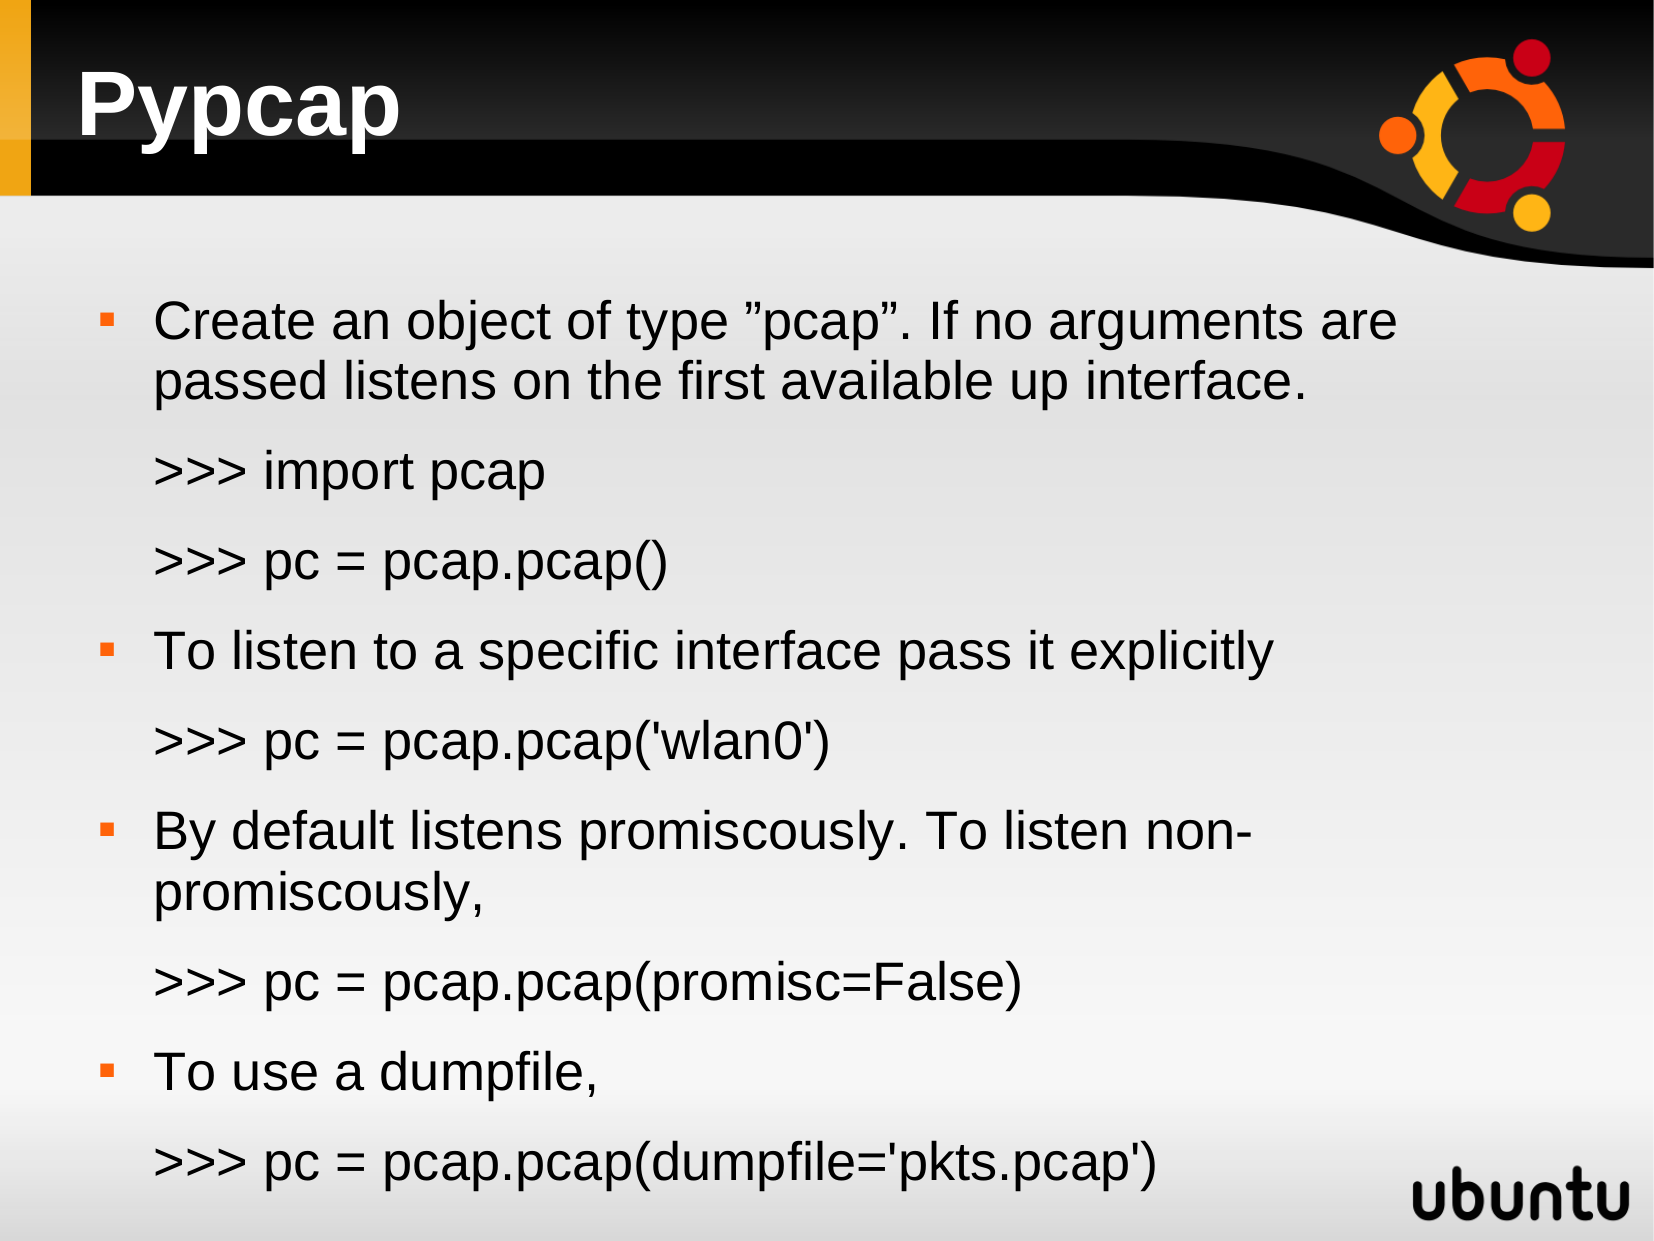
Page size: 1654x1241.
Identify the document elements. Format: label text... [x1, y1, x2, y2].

title Pypcap [76, 7, 1565, 200]
list Create an object of type ”pcap”. If no arguments are passed listens on the first available up interface. >>> import pcap >>> pc = pcap.pcap() To listen to a specific interface pass it explicitly >>> pc = pcap.pcap('wlan0') By default listens promiscously. To listen non-promiscously, >>> pc = pcap.pcap(promisc=False) To use a dumpfile, >>> pc = pcap.pcap(dumpfile='pkts.pcap') [82, 290, 1571, 1241]
picture [0, 0, 1654, 1241]
